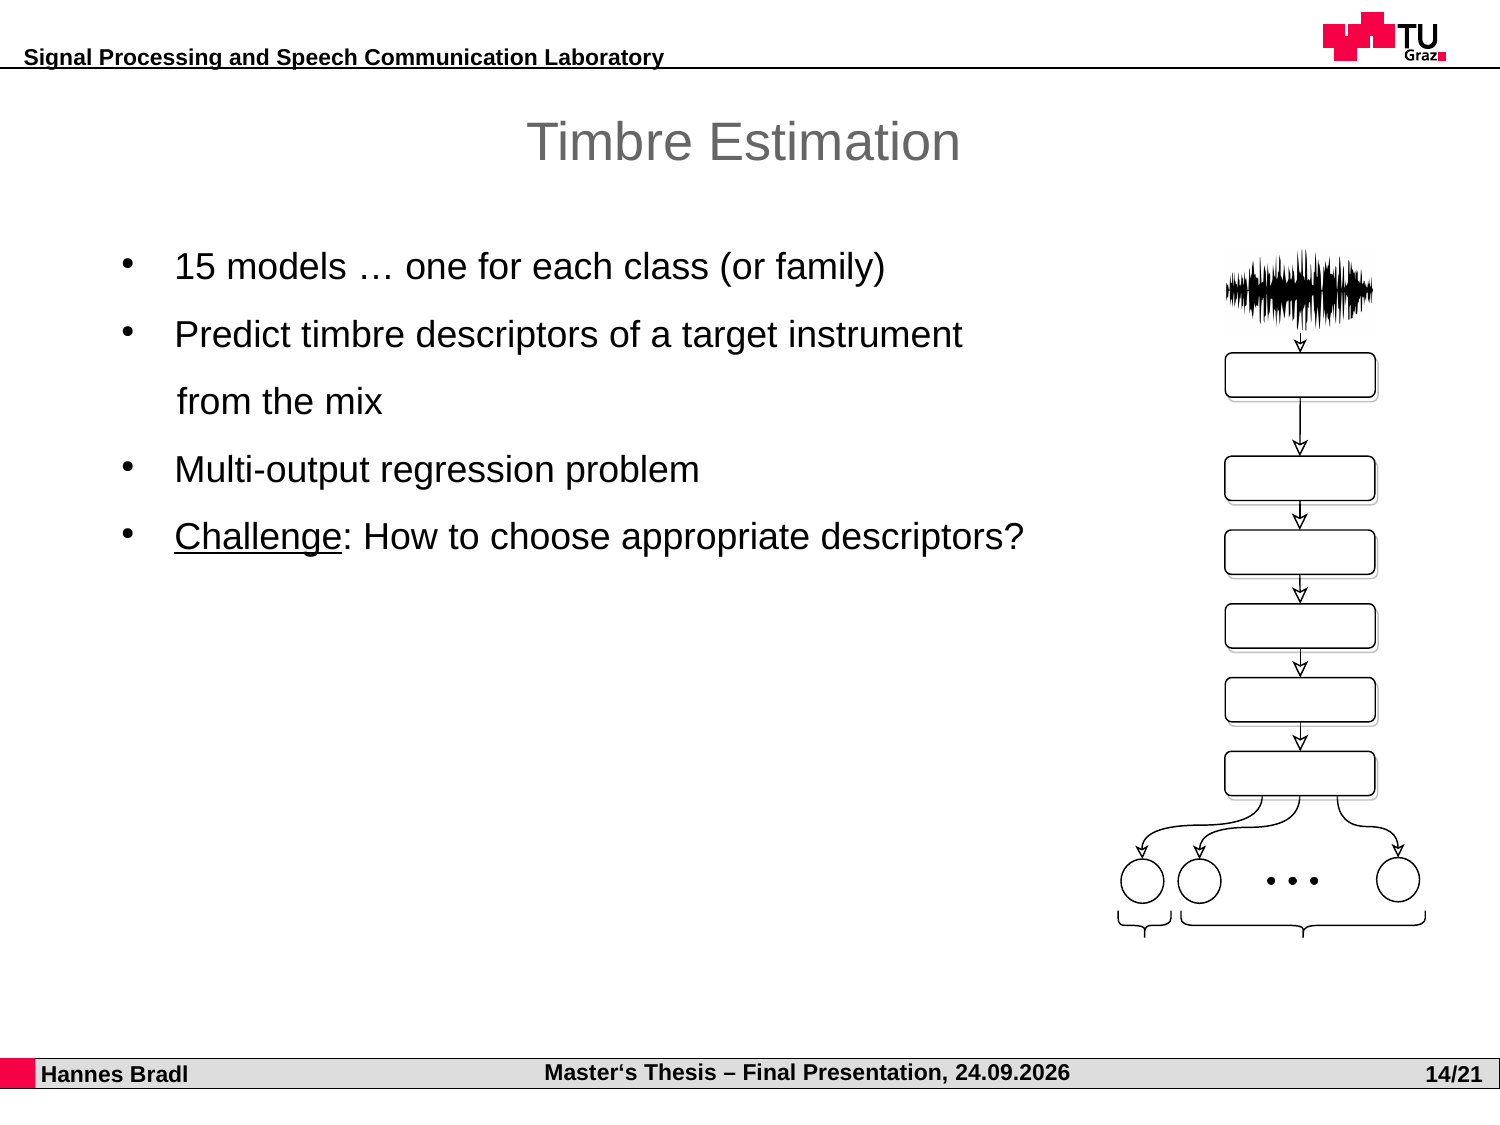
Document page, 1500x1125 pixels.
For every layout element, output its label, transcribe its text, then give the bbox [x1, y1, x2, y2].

picture [1080, 246, 1431, 993]
list Timbre Estimation [107, 106, 1382, 201]
list 15 models … one for each class (or family) Predict timbre descriptors of a target instrument from the mix Multi-output regression problem Challenge: How to choose appropriate descriptors? [88, 212, 1364, 608]
